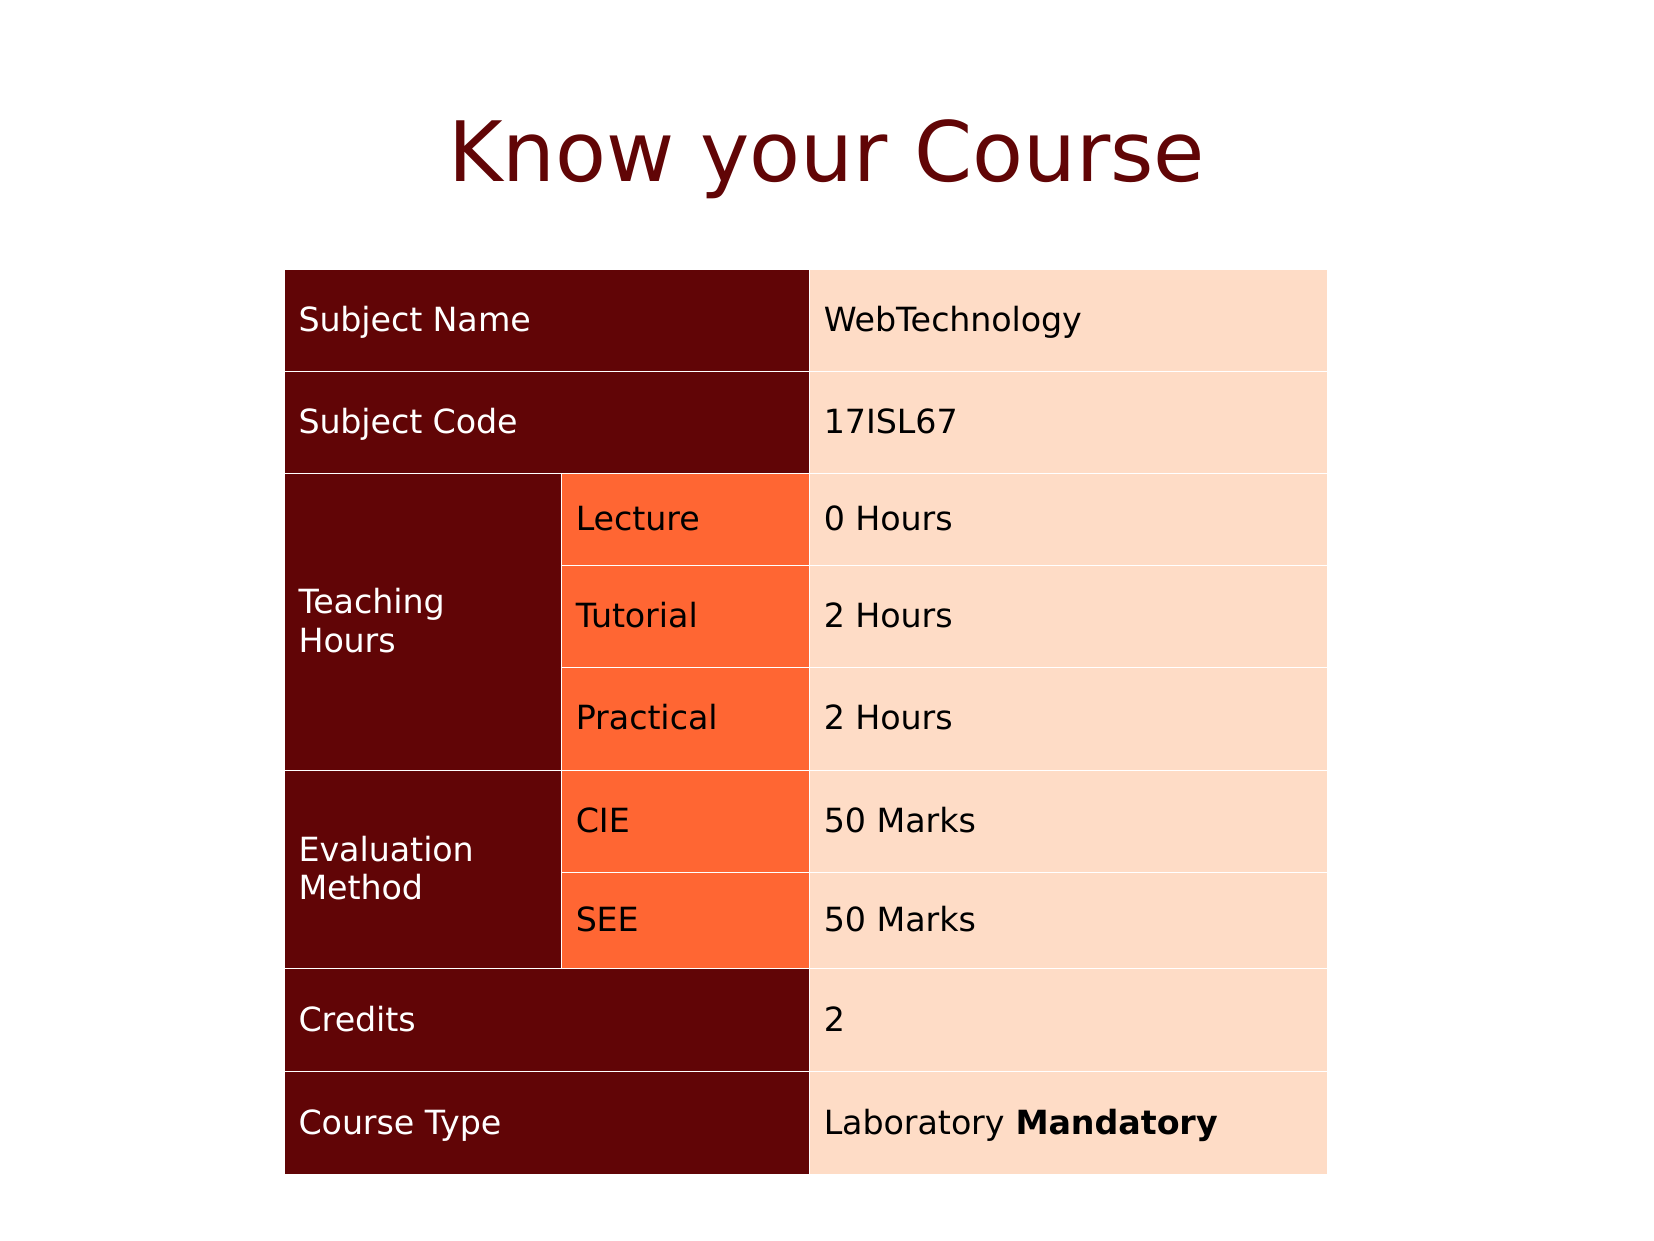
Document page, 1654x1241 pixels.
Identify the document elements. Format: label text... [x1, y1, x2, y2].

table_cell Laboratory Mandatory [810, 1072, 1327, 1174]
table_cell Course Type [285, 1072, 809, 1174]
table_cell Subject Code [285, 372, 809, 473]
table_cell CIE [562, 771, 809, 872]
table_cell 2 Hours [810, 668, 1327, 770]
table_header WebTechnology [810, 270, 1327, 371]
table_cell 2 Hours [810, 566, 1327, 667]
table_cell 50 Marks [810, 873, 1327, 968]
title Know your Course [82, 49, 1571, 257]
table_cell Lecture [562, 474, 809, 565]
table_cell Teaching Hours [285, 474, 561, 770]
table_cell Tutorial [562, 566, 809, 667]
table_cell 2 [810, 969, 1327, 1071]
table_cell Evaluation Method [285, 771, 561, 968]
table_cell 0 Hours [810, 474, 1327, 565]
table_header Subject Name [285, 270, 809, 371]
table_cell 17ISL67 [810, 372, 1327, 473]
table_cell 50 Marks [810, 771, 1327, 872]
table_cell Practical [562, 668, 809, 770]
table_cell SEE [562, 873, 809, 968]
table_cell Credits [285, 969, 809, 1071]
